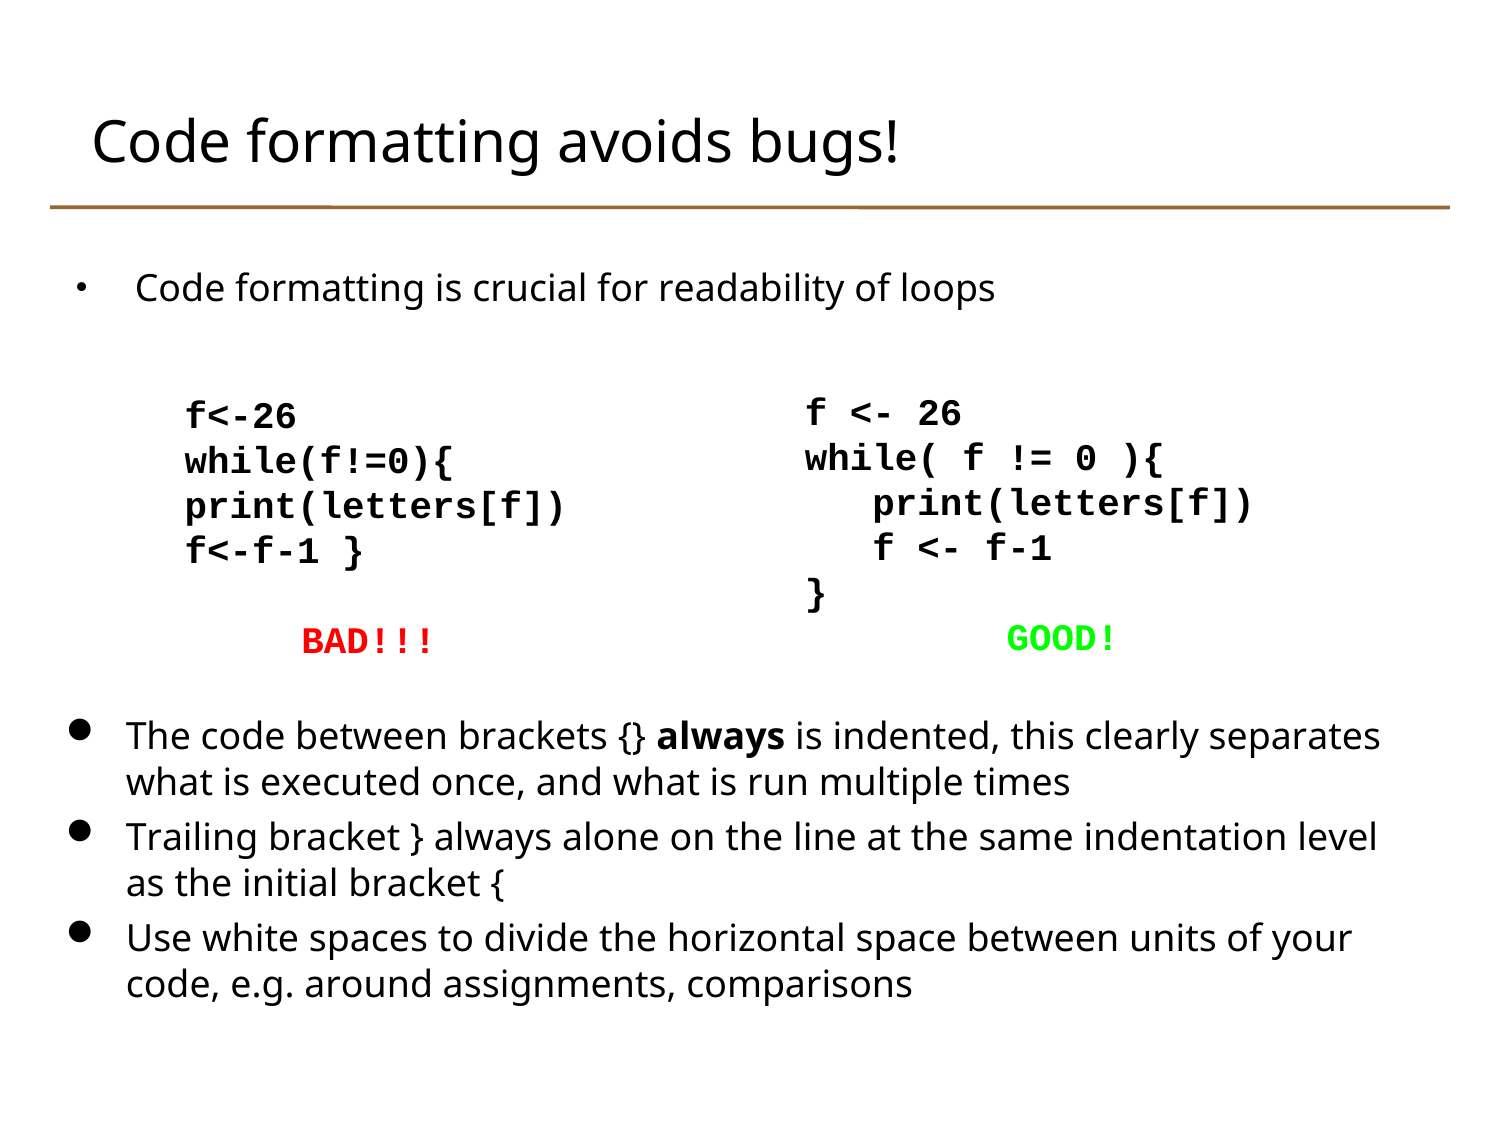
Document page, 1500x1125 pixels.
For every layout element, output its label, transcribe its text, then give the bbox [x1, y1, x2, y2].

text_box Code formatting is crucial for readability of loops [74, 263, 1388, 355]
text_box The code between brackets {} always is indented, this clearly separates what is executed once, and what is run multiple times Trailing bracket } always alone on the line at the same indentation level as the initial bracket { Use white spaces to divide the horizontal space between units of your code, e.g. around assignments, comparisons [65, 711, 1389, 1034]
text_box Code formatting avoids bugs! [75, 43, 1424, 233]
text_box f<-26 while(f!=0){ print(letters[f])‏ f<-f-1 } BAD!!! [147, 383, 591, 669]
text_box f <- 26 while( f != 0 ){ print(letters[f])‏ f <- f-1 } GOOD! [767, 380, 1359, 666]
